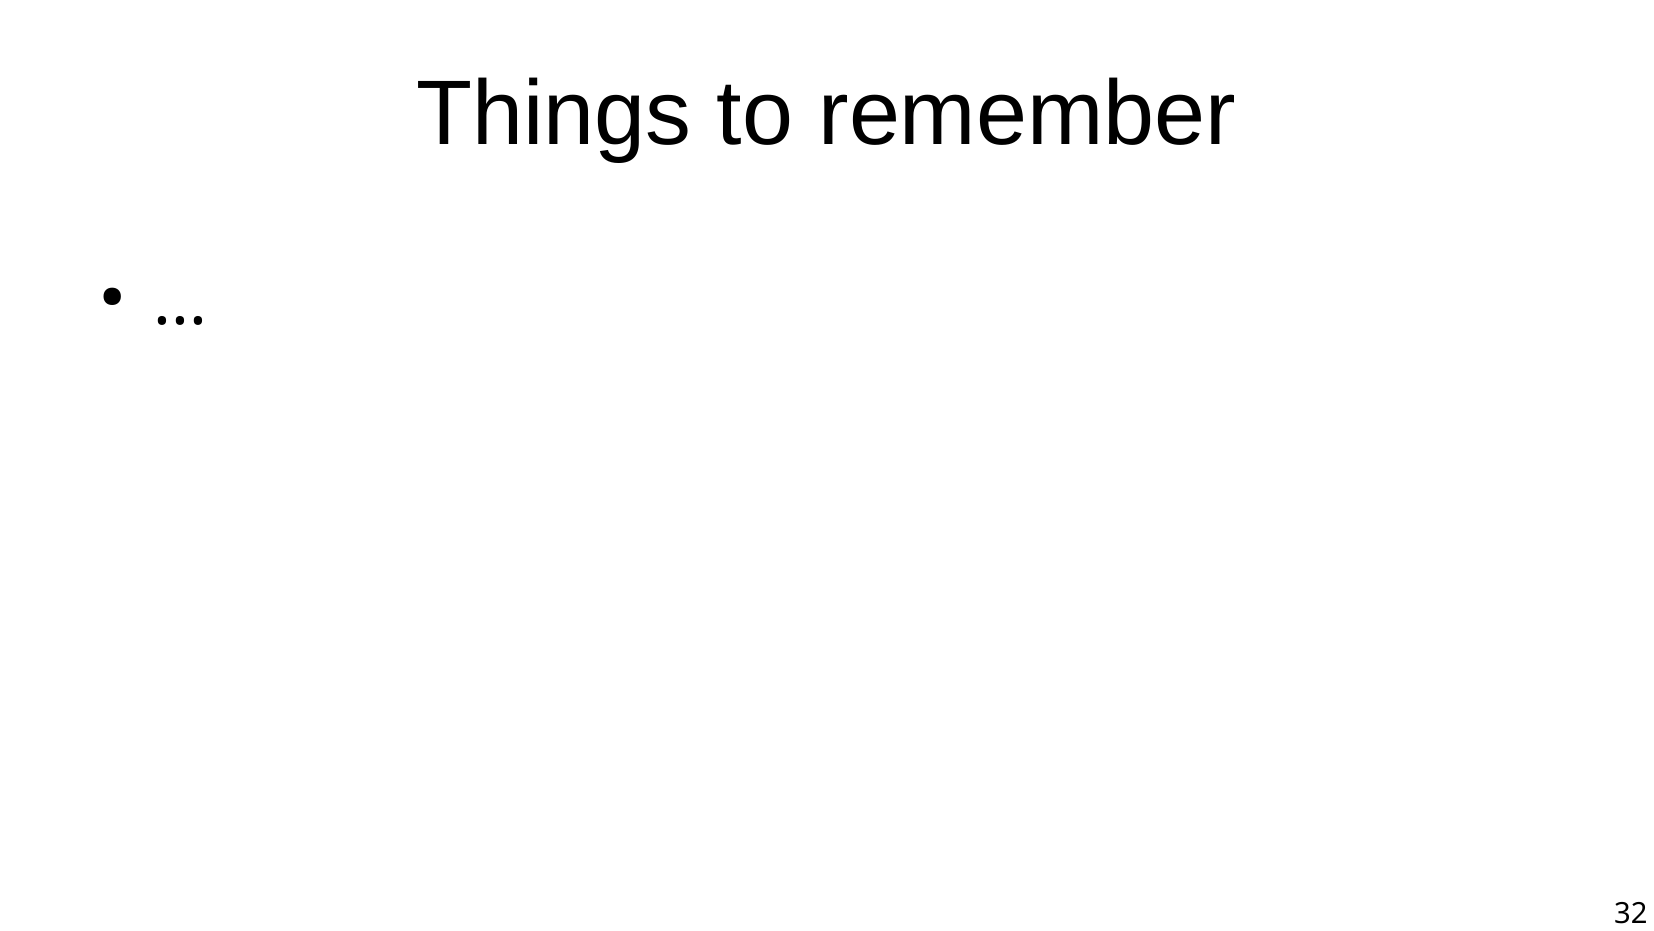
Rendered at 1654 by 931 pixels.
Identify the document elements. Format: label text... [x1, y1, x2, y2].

list ... [82, 253, 1571, 793]
title Things to remember [82, 1, 1571, 226]
